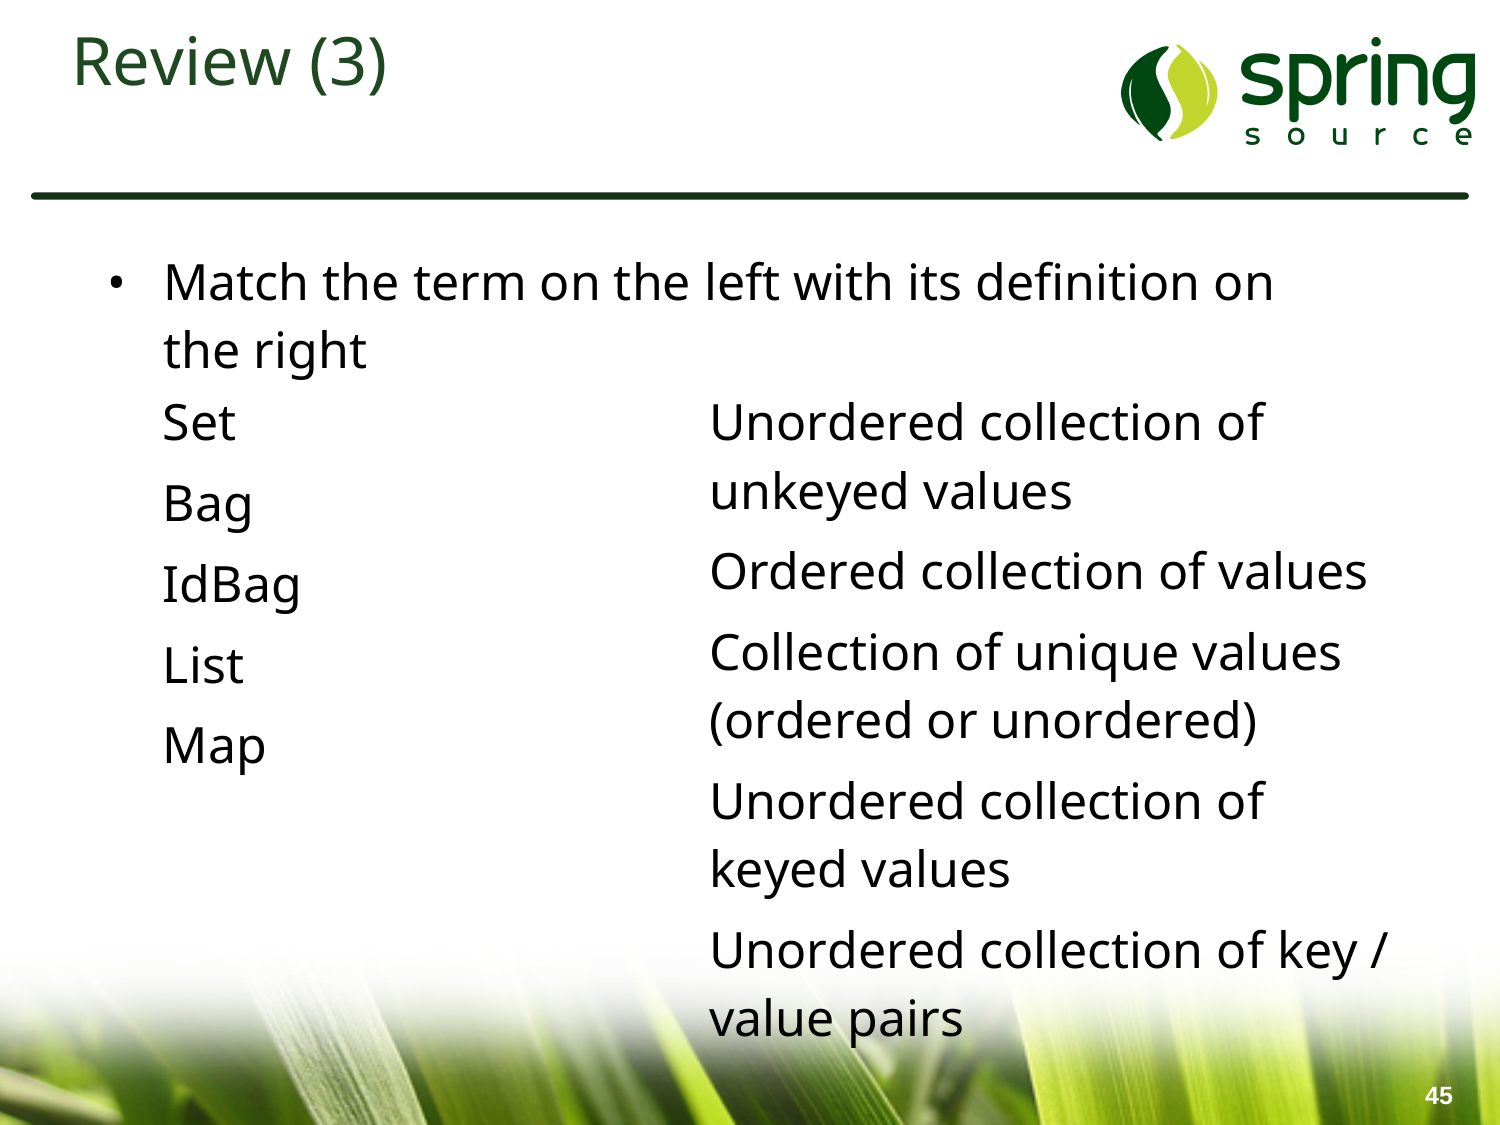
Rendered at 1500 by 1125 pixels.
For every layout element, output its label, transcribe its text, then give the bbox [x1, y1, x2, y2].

list Set Bag IdBag List Map [162, 654, 709, 1116]
picture [1121, 37, 1475, 145]
list Match the term on the left with its definition on the right [92, 239, 1377, 654]
picture [0, 944, 1500, 1125]
list Unordered collection of unkeyed values Ordered collection of values Collection of unique values (ordered or unordered) Unordered collection of keyed values Unordered collection of key / value pairs [709, 387, 1404, 1116]
title Review (3) [56, 7, 1089, 198]
